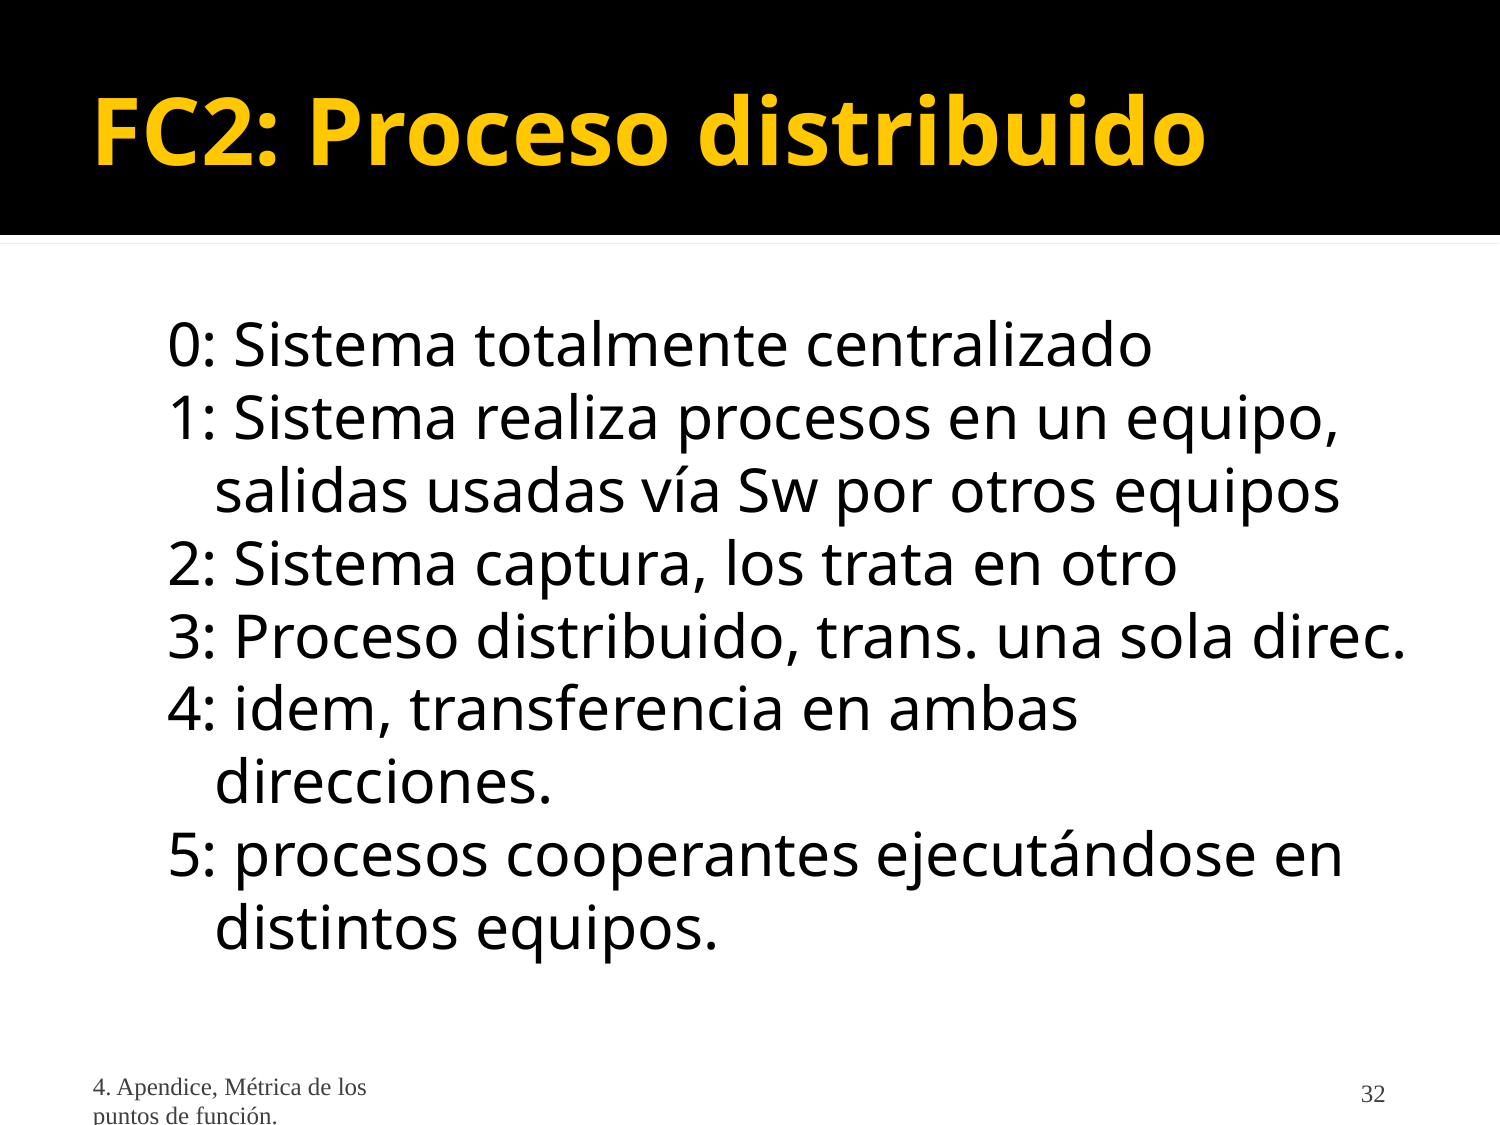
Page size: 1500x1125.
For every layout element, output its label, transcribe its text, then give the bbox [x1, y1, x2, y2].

text_box [1345, 1062, 1467, 1108]
title FC2: Proceso distribuido [75, 25, 1426, 232]
list 0: Sistema totalmente centralizado 1: Sistema realiza procesos en un equipo, salidas usadas vía Sw por otros equipos 2: Sistema captura, los trata en otro 3: Proceso distribuido, trans. una sola direc. 4: idem, transferencia en ambas direcciones. 5: procesos cooperantes ejecutándose en distintos equipos. [75, 291, 1426, 1051]
text_box 4. Apendice, Métrica de los puntos de función. [75, 1062, 426, 1108]
